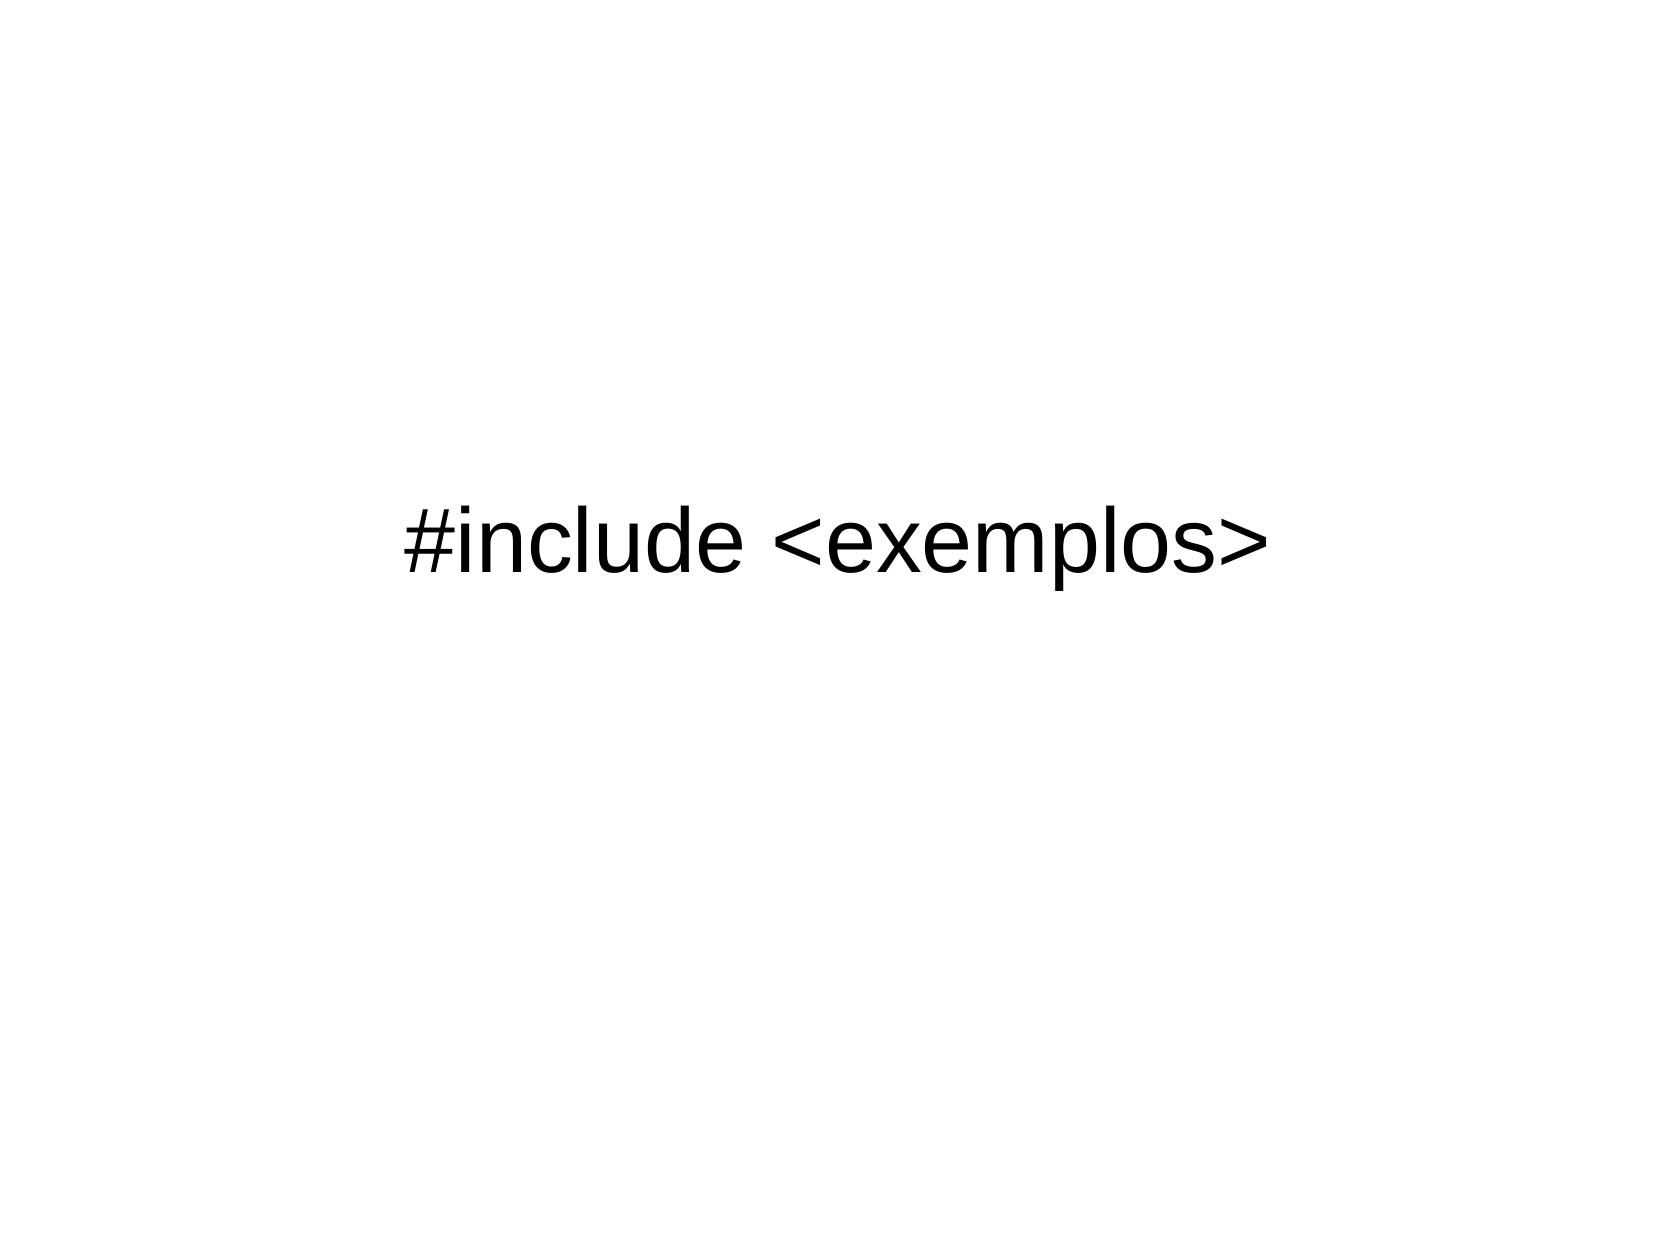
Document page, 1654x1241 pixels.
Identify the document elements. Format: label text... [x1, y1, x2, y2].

title #include <exemplos> [94, 437, 1583, 645]
